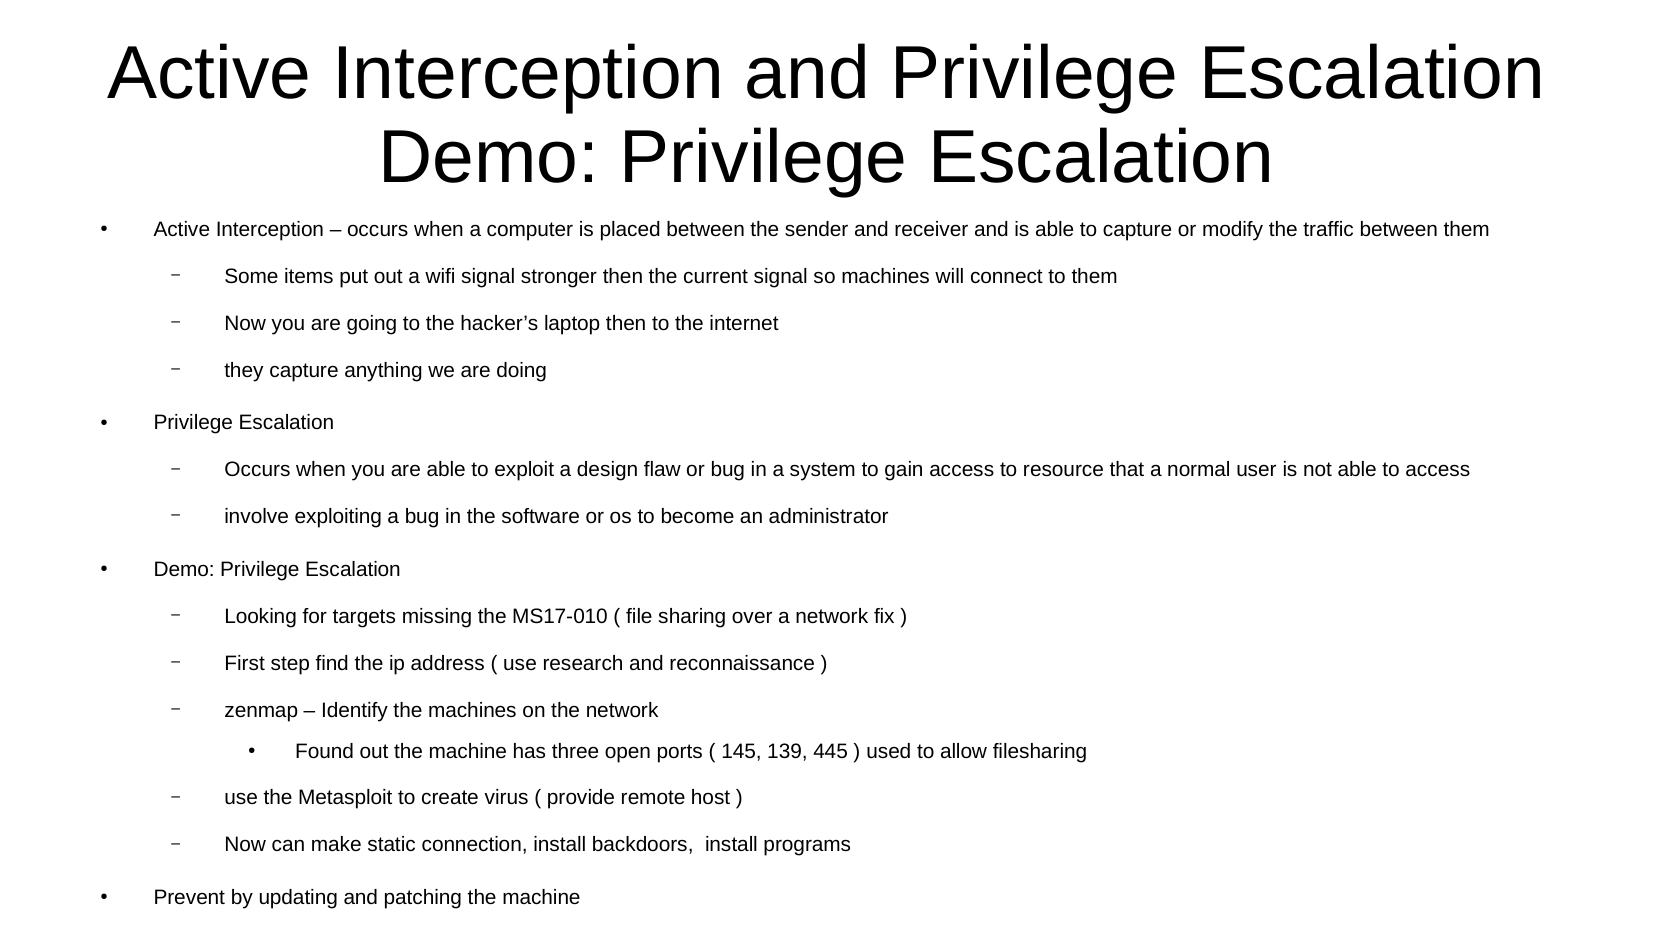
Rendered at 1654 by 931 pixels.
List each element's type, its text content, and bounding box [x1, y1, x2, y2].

title Active Interception and Privilege Escalation Demo: Privilege Escalation [82, 30, 1571, 199]
list Active Interception – occurs when a computer is placed between the sender and receiver and is able to capture or modify the traffic between them Some items put out a wifi signal stronger then the current signal so machines will connect to them Now you are going to the hacker’s laptop then to the internet they capture anything we are doing Privilege Escalation Occurs when you are able to exploit a design flaw or bug in a system to gain access to resource that a normal user is not able to access involve exploiting a bug in the software or os to become an administrator Demo: Privilege Escalation Looking for targets missing the MS17-010 ( file sharing over a network fix ) First step find the ip address ( use research and reconnaissance ) zenmap – Identify the machines on the network Found out the machine has three open ports ( 145, 139, 445 ) used to allow filesharing use the Metasploit to create virus ( provide remote host ) Now can make static connection, install backdoors, install programs Prevent by updating and patching the machine [82, 217, 1636, 916]
